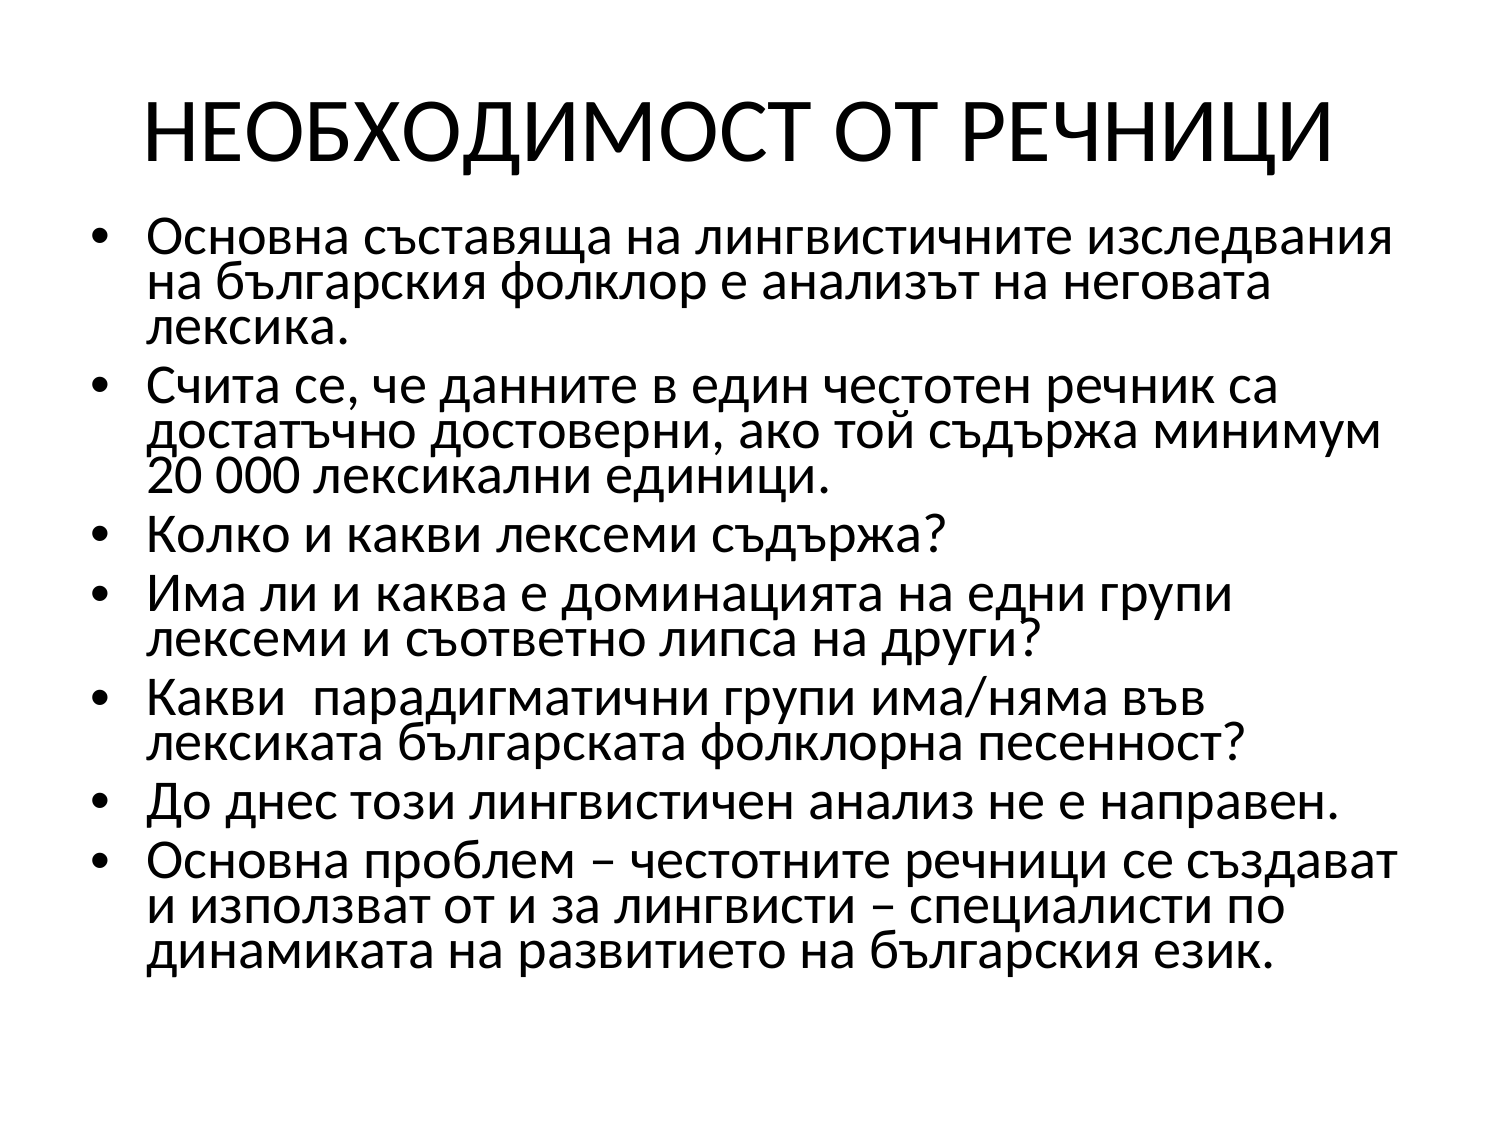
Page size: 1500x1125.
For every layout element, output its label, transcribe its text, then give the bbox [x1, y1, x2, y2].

list Основна съставяща на лингвистичните изследвания на българския фолклор е анализът на неговата лексика. Счита се, че данните в един честотен речник са достатъчно достоверни, ако той съдържа минимум 20 000 лексикални единици. Колко и какви лексеми съдържа? Има ли и каква е доминацията на едни групи лексеми и съответно липса на други? Какви парадигматични групи има/няма във лексиката българската фолклорна песенност? До днес този лингвистичен анализ не е направен. Основна проблем – честотните речници се създават и използват от и за лингвисти – специалисти по динамиката на развитието на българския език. [75, 210, 1426, 1125]
title НЕОБХОДИМОСТ ОТ РЕЧНИЦИ [75, 45, 1426, 210]
